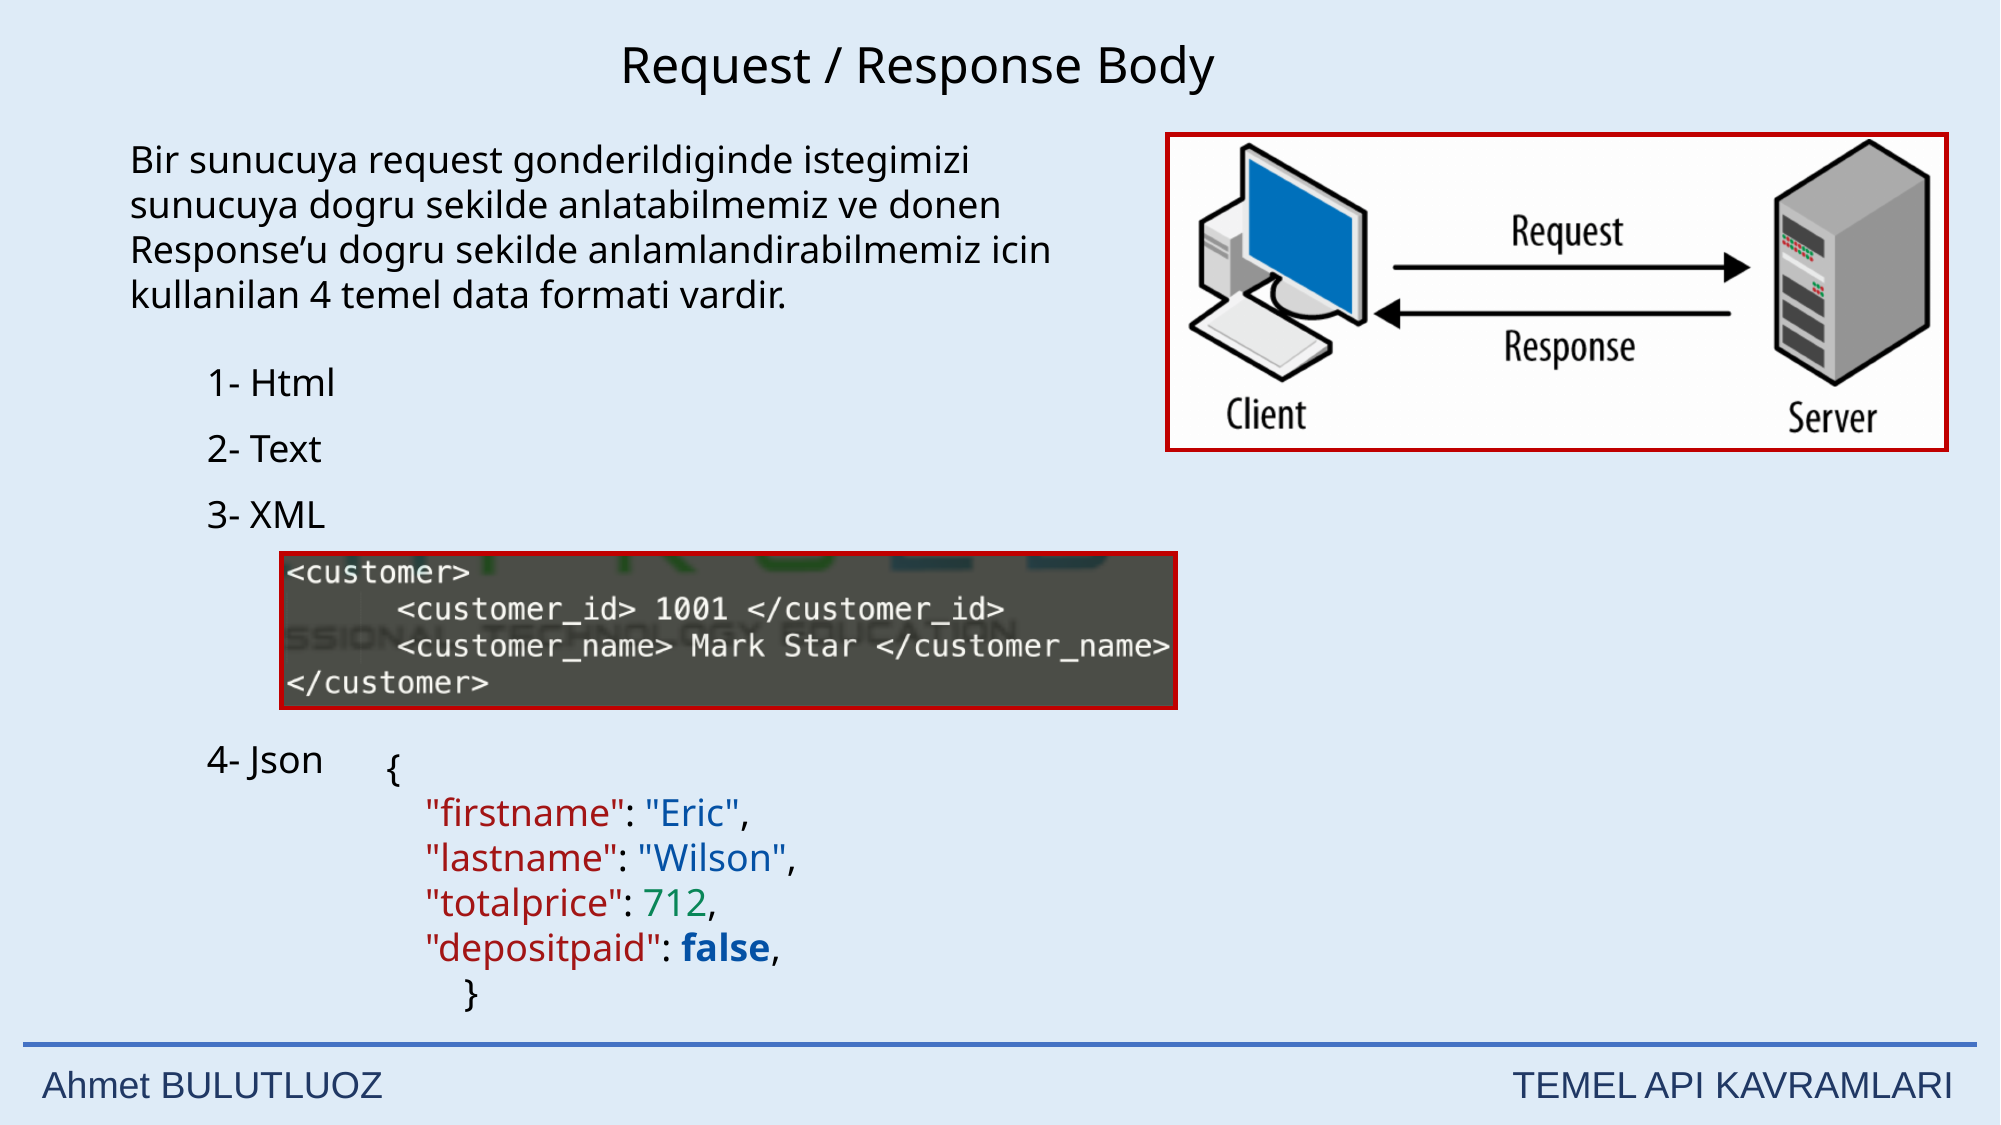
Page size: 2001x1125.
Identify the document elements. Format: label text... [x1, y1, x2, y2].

text_box 1- Html [191, 350, 372, 412]
text_box Request / Response Body [596, 25, 1239, 102]
text_box 2- Text [191, 417, 372, 478]
text_box Ahmet BULUTLUOZ TEMEL API KAVRAMLARI [26, 1053, 1981, 1115]
picture [1170, 137, 1944, 448]
picture [284, 556, 1173, 706]
text_box 4- Json [191, 728, 372, 790]
text_box { "firstname": "Eric", "lastname": "Wilson", "totalprice": 712, "depositpaid": false, } [371, 736, 884, 1025]
text_box Bir sunucuya request gonderildiginde istegimizi sunucuya dogru sekilde anlatabilmemiz ve donen Response’u dogru sekilde anlamlandirabilmemiz icin kullanilan 4 temel data formati vardir. [114, 128, 1141, 326]
text_box 3- XML [191, 483, 372, 544]
